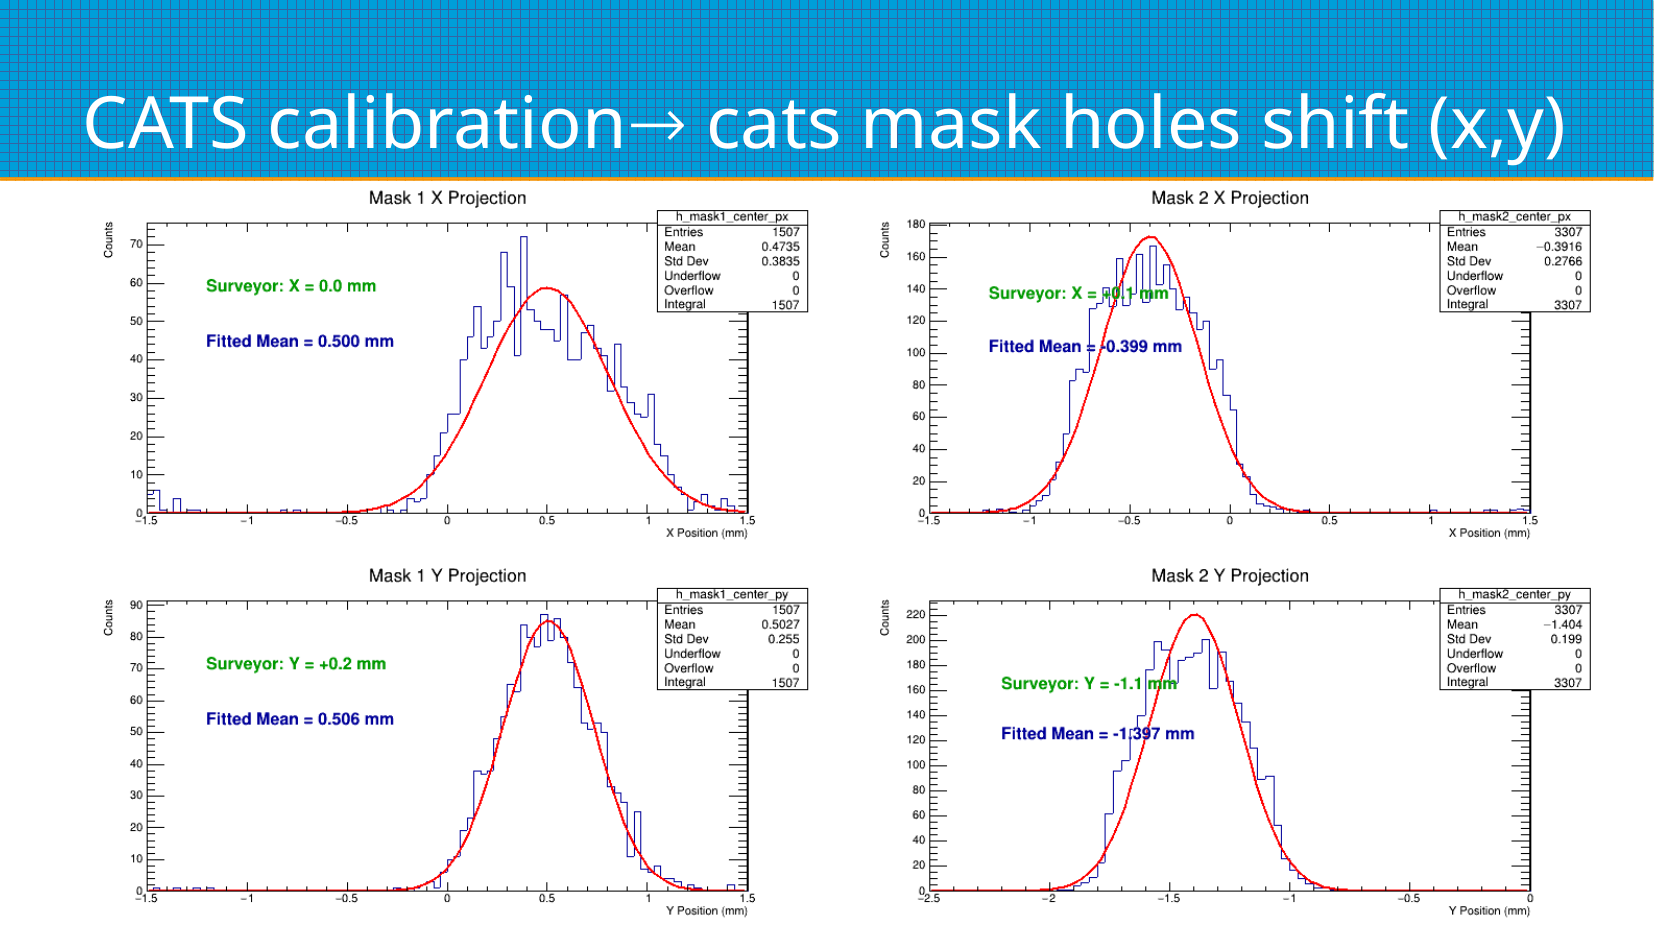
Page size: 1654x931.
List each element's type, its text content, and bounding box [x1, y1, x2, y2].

title CATS calibration→ cats mask holes shift (x,y) [82, 14, 1571, 171]
picture [82, 184, 1595, 924]
